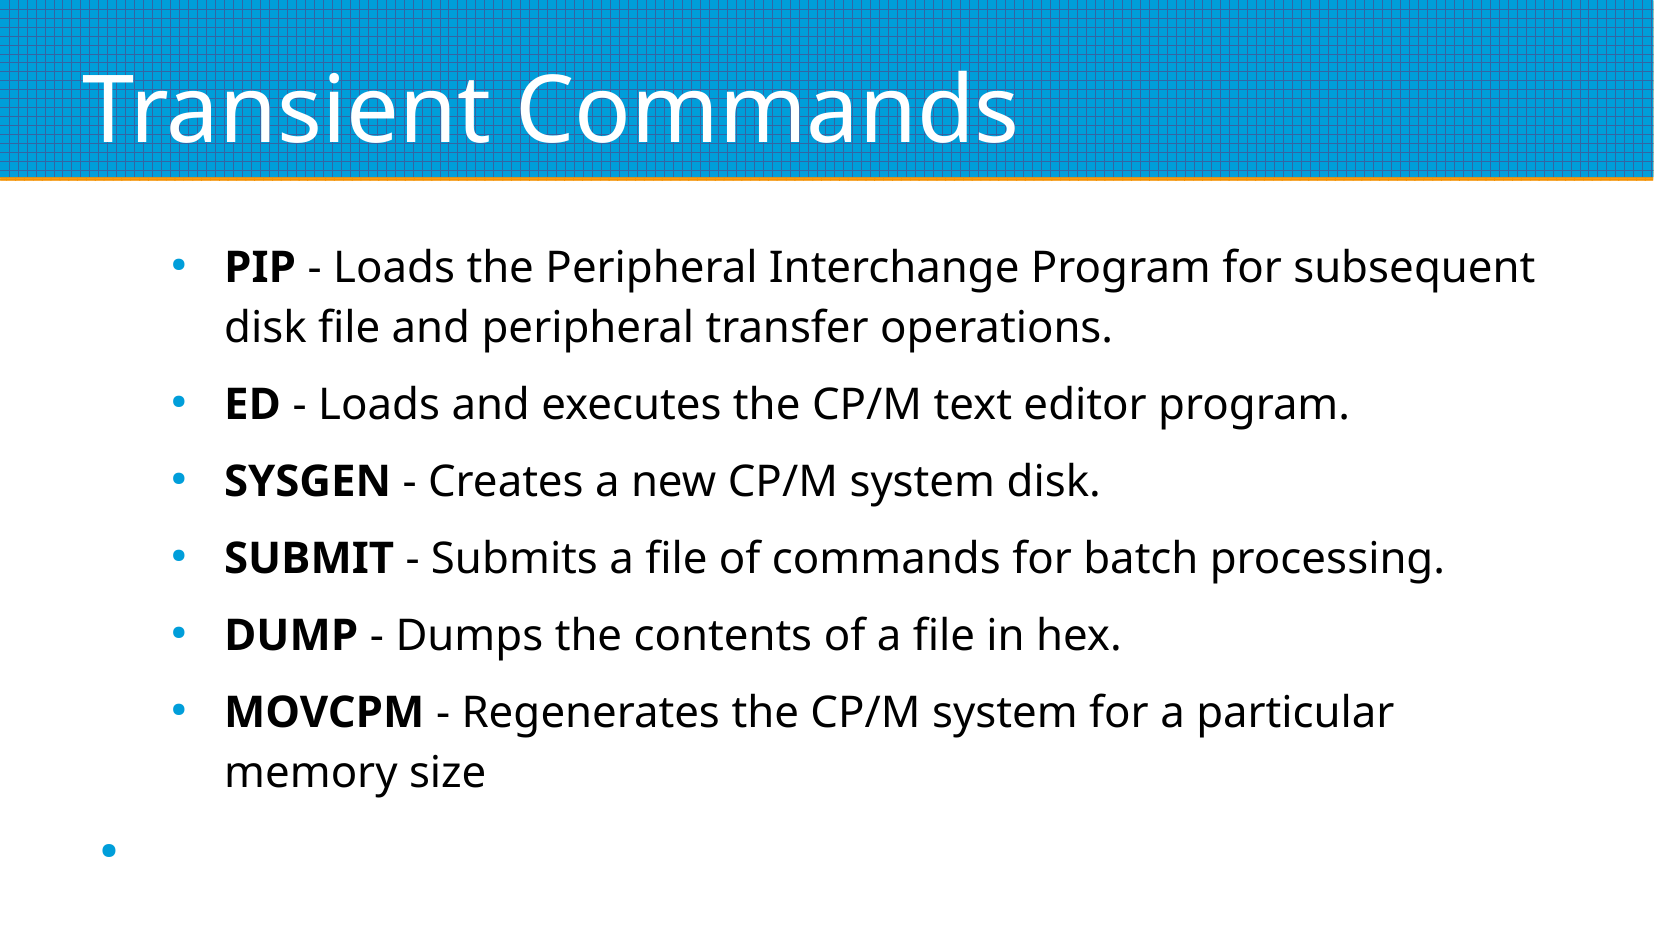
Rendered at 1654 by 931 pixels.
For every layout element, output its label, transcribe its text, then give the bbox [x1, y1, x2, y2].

title Transient Commands [82, 14, 1571, 171]
list PIP - Loads the Peripheral Interchange Program for subsequent disk file and peripheral transfer operations. ED - Loads and executes the CP/M text editor program. SYSGEN - Creates a new CP/M system disk. SUBMIT - Submits a file of commands for batch processing. DUMP - Dumps the contents of a file in hex. MOVCPM - Regenerates the CP/M system for a particular memory size [82, 236, 1563, 811]
